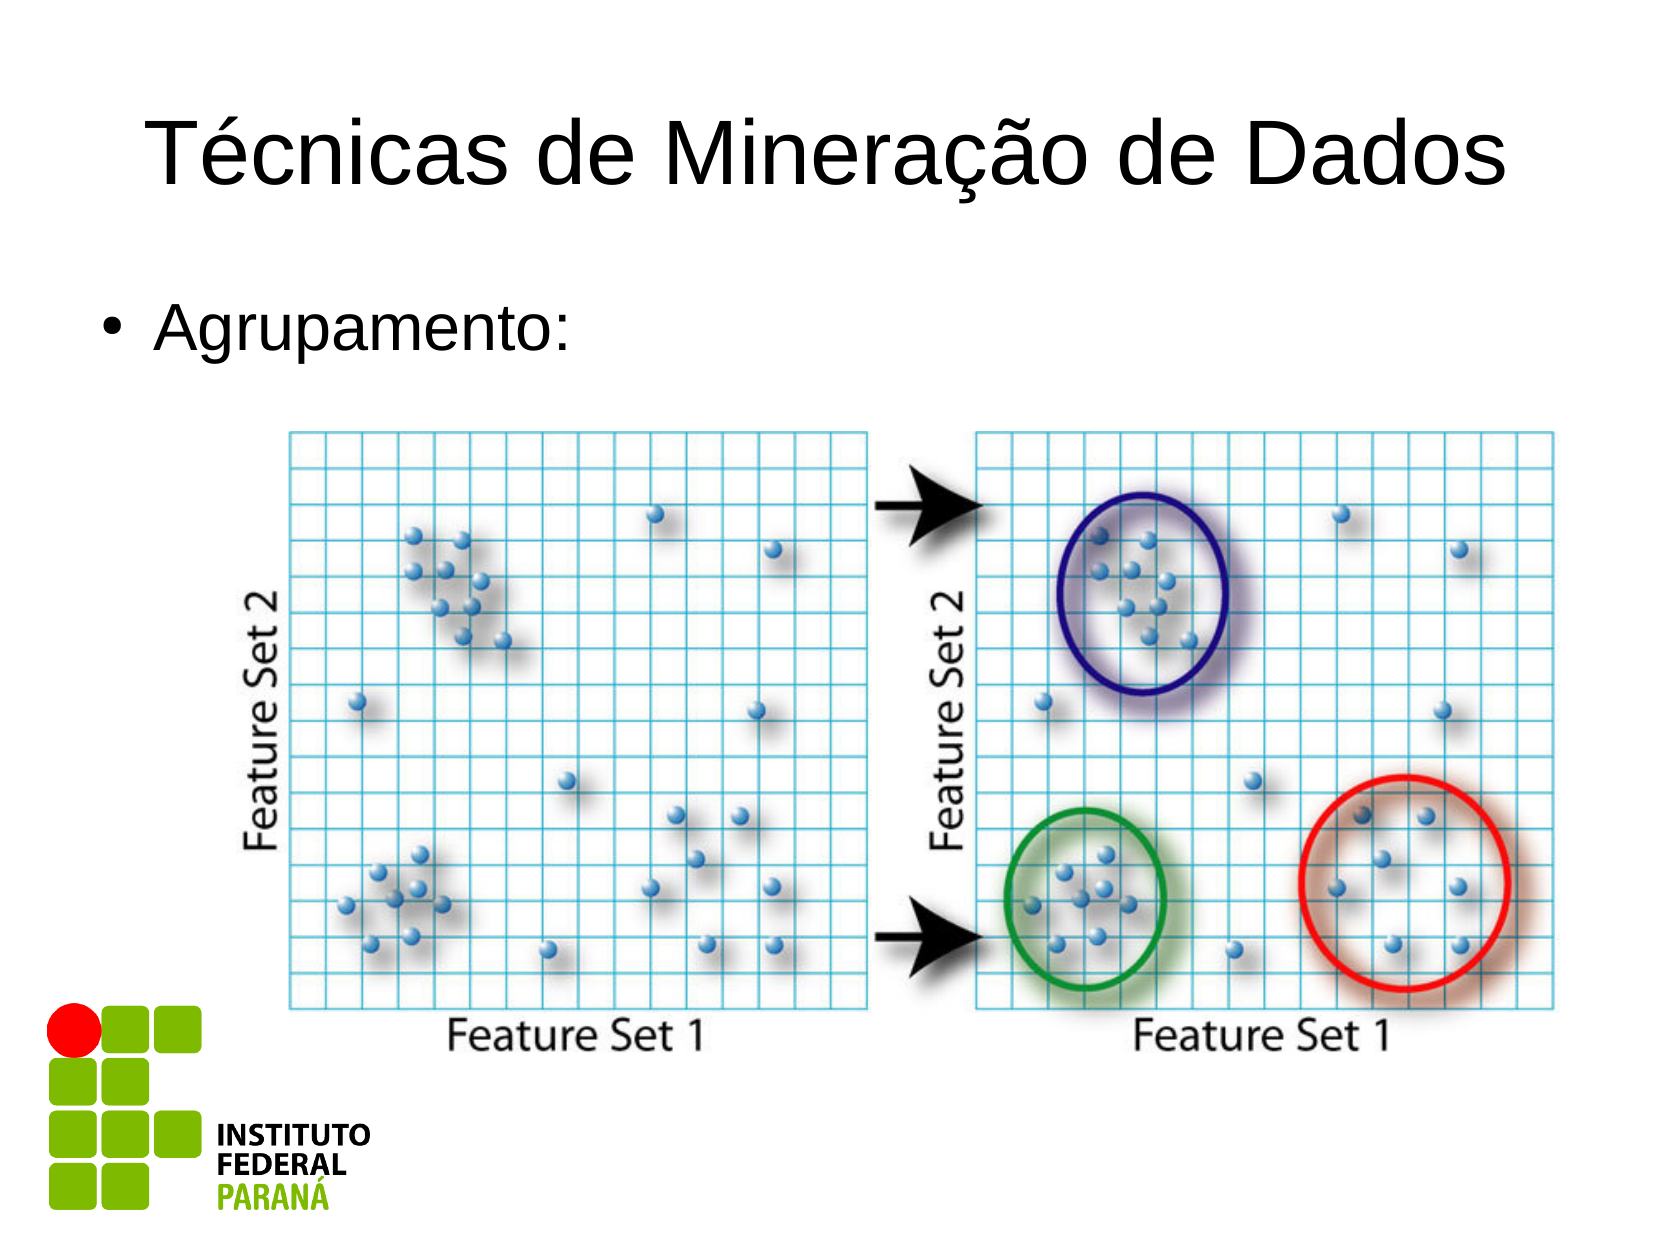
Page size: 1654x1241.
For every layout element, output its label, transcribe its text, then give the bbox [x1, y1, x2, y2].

list Agrupamento: [82, 290, 1571, 1010]
picture [47, 431, 1560, 1211]
title Técnicas de Mineração de Dados [82, 49, 1571, 257]
